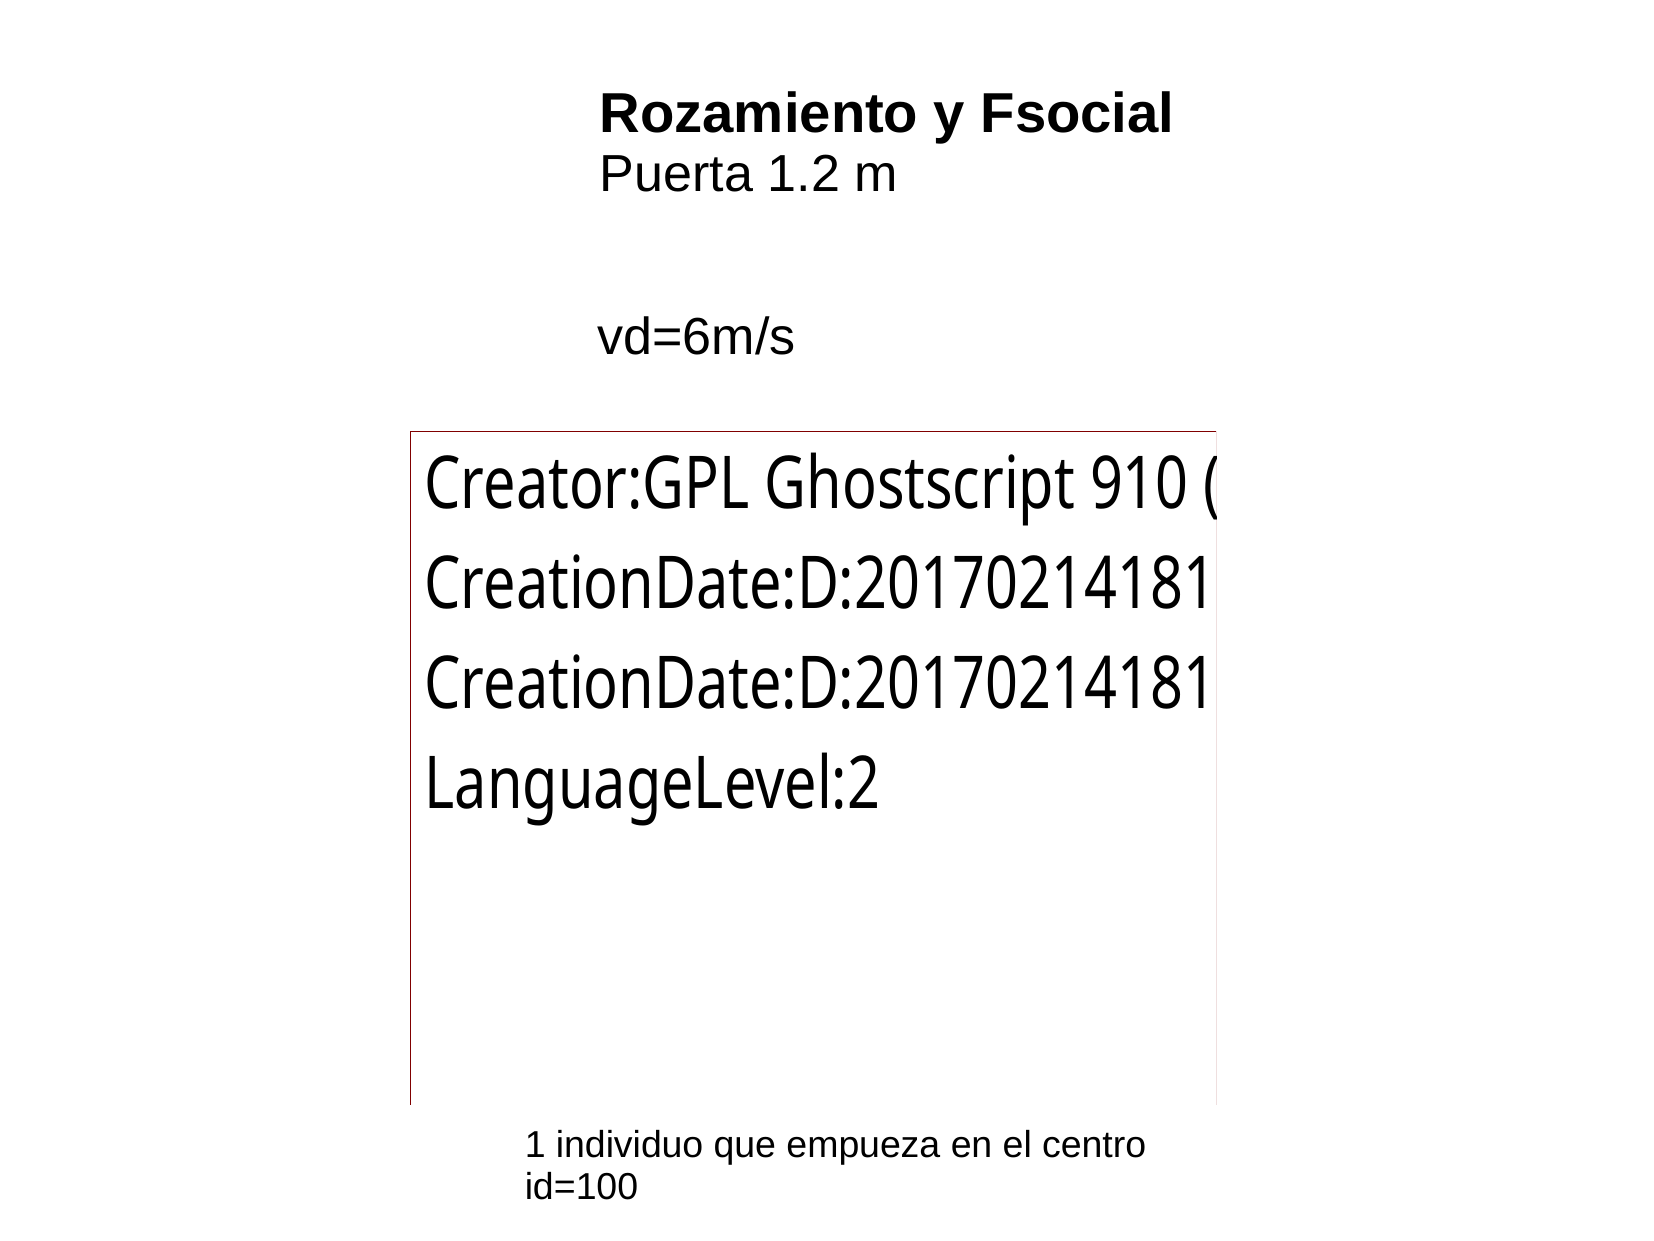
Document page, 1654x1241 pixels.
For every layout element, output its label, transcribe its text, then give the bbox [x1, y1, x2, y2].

text_box 1 individuo que empueza en el centro id=100 [510, 1116, 1171, 1216]
picture [406, 426, 1217, 1105]
text_box vd=6m/s [582, 300, 1198, 374]
text_box Rozamiento y Fsocial Puerta 1.2 m [585, 73, 1201, 211]
